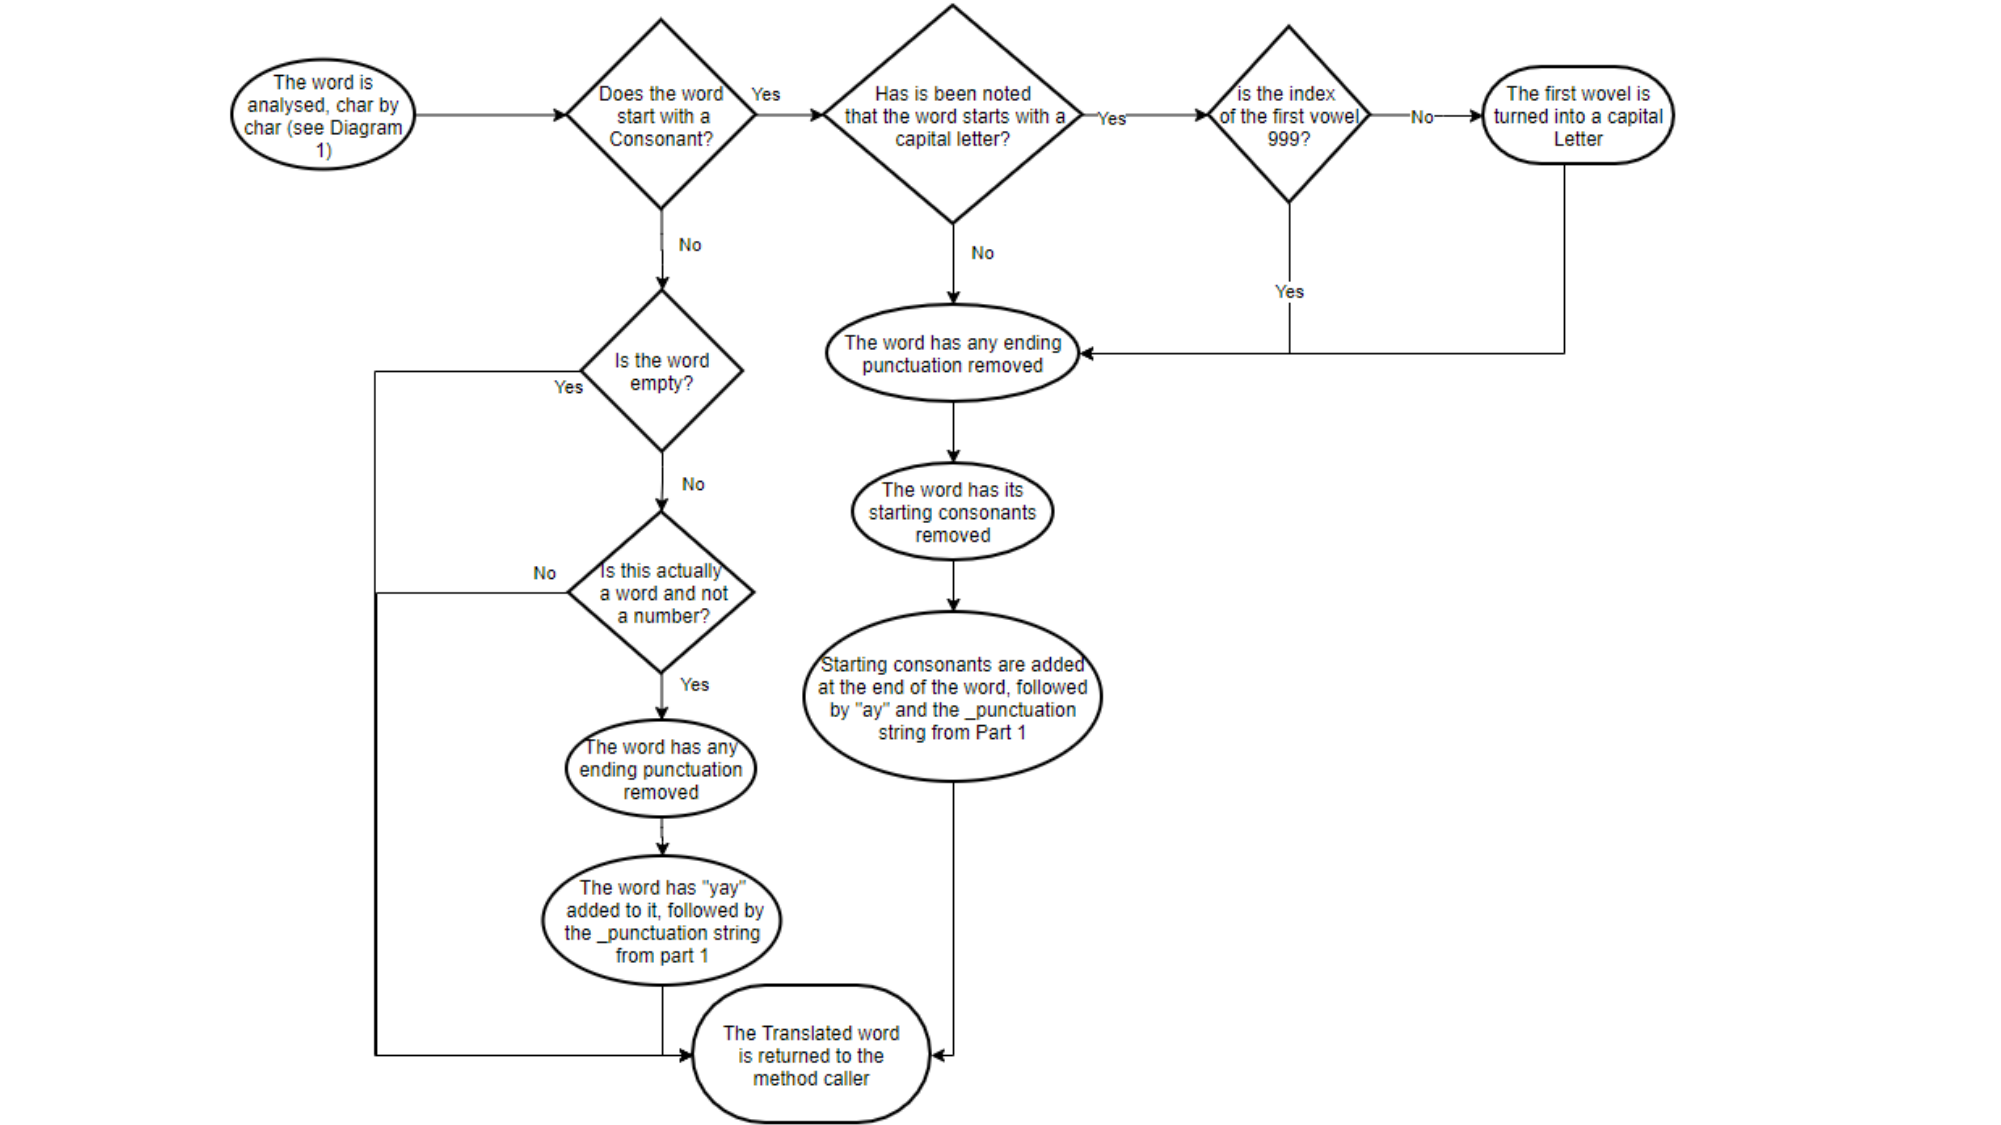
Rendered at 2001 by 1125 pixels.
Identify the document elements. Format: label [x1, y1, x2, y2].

picture [216, 0, 1724, 1125]
